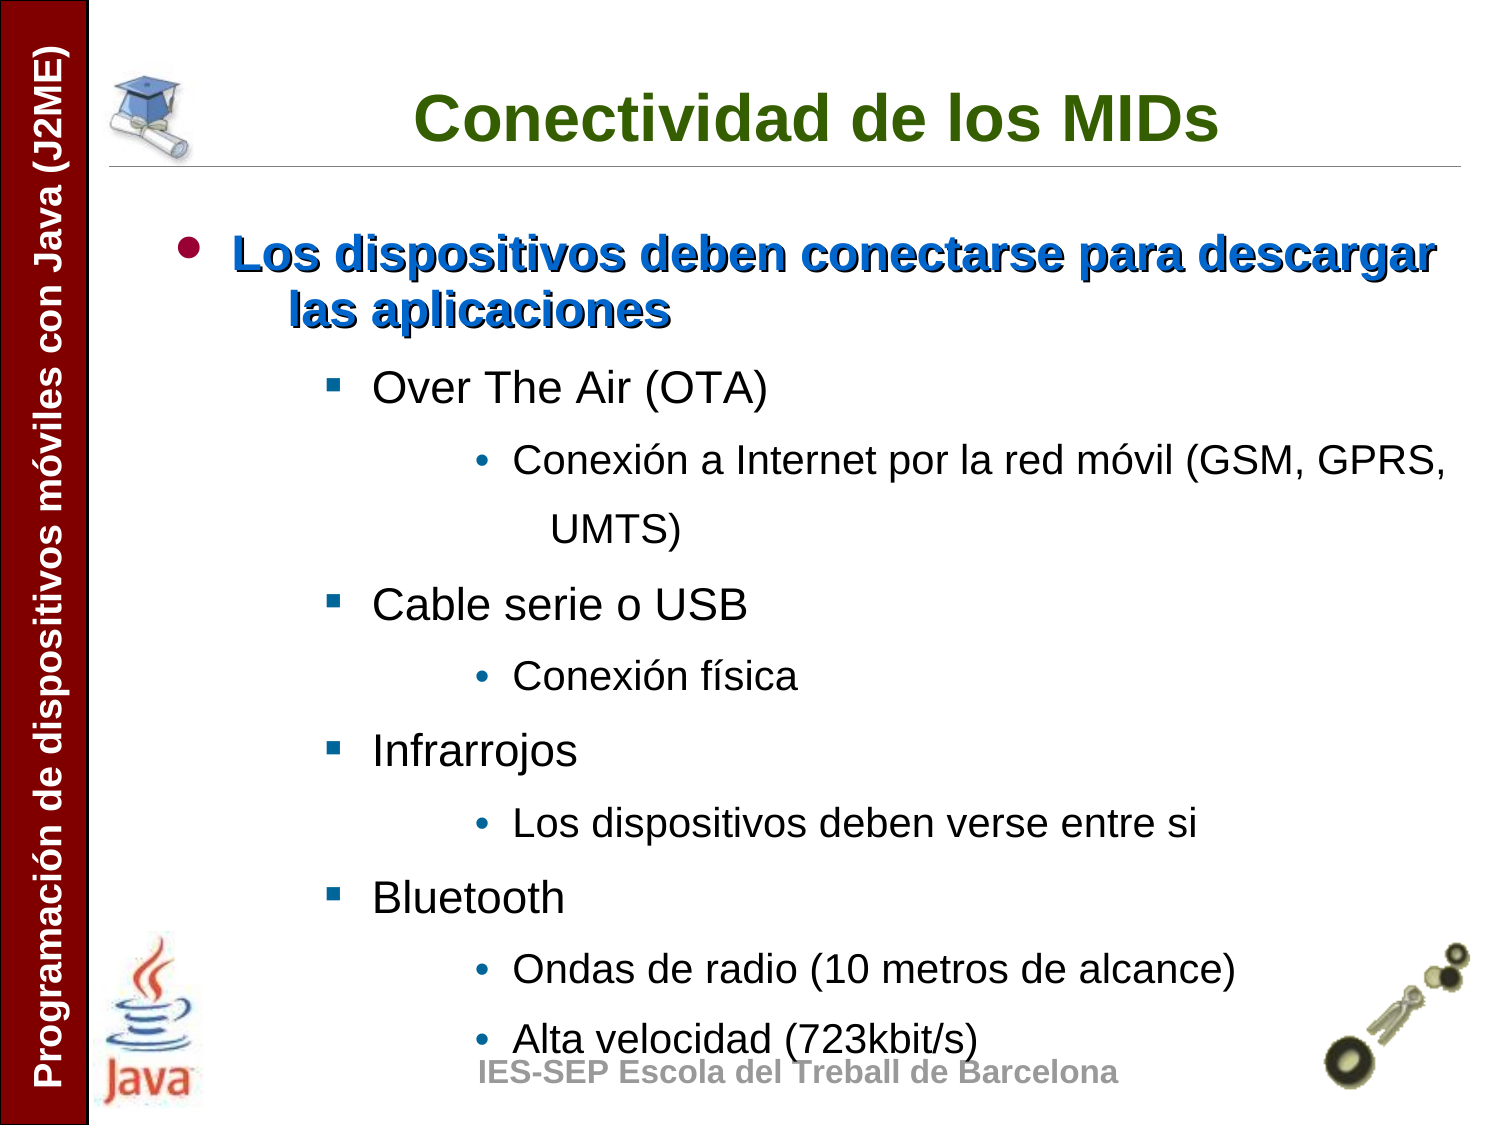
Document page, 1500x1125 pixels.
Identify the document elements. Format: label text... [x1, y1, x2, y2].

picture [93, 61, 206, 174]
picture [93, 931, 204, 1109]
title Conectividad de los MIDs [211, 75, 1424, 163]
list Los dispositivos deben conectarse para descargar las aplicaciones Over The Air (OTA) Conexión a Internet por la red móvil (GSM, GPRS, UMTS) Cable serie o USB Conexión física Infrarrojos Los dispositivos deben verse entre si Bluetooth Ondas de radio (10 metros de alcance) Alta velocidad (723kbit/s) [174, 224, 1457, 993]
picture [1322, 939, 1471, 1094]
